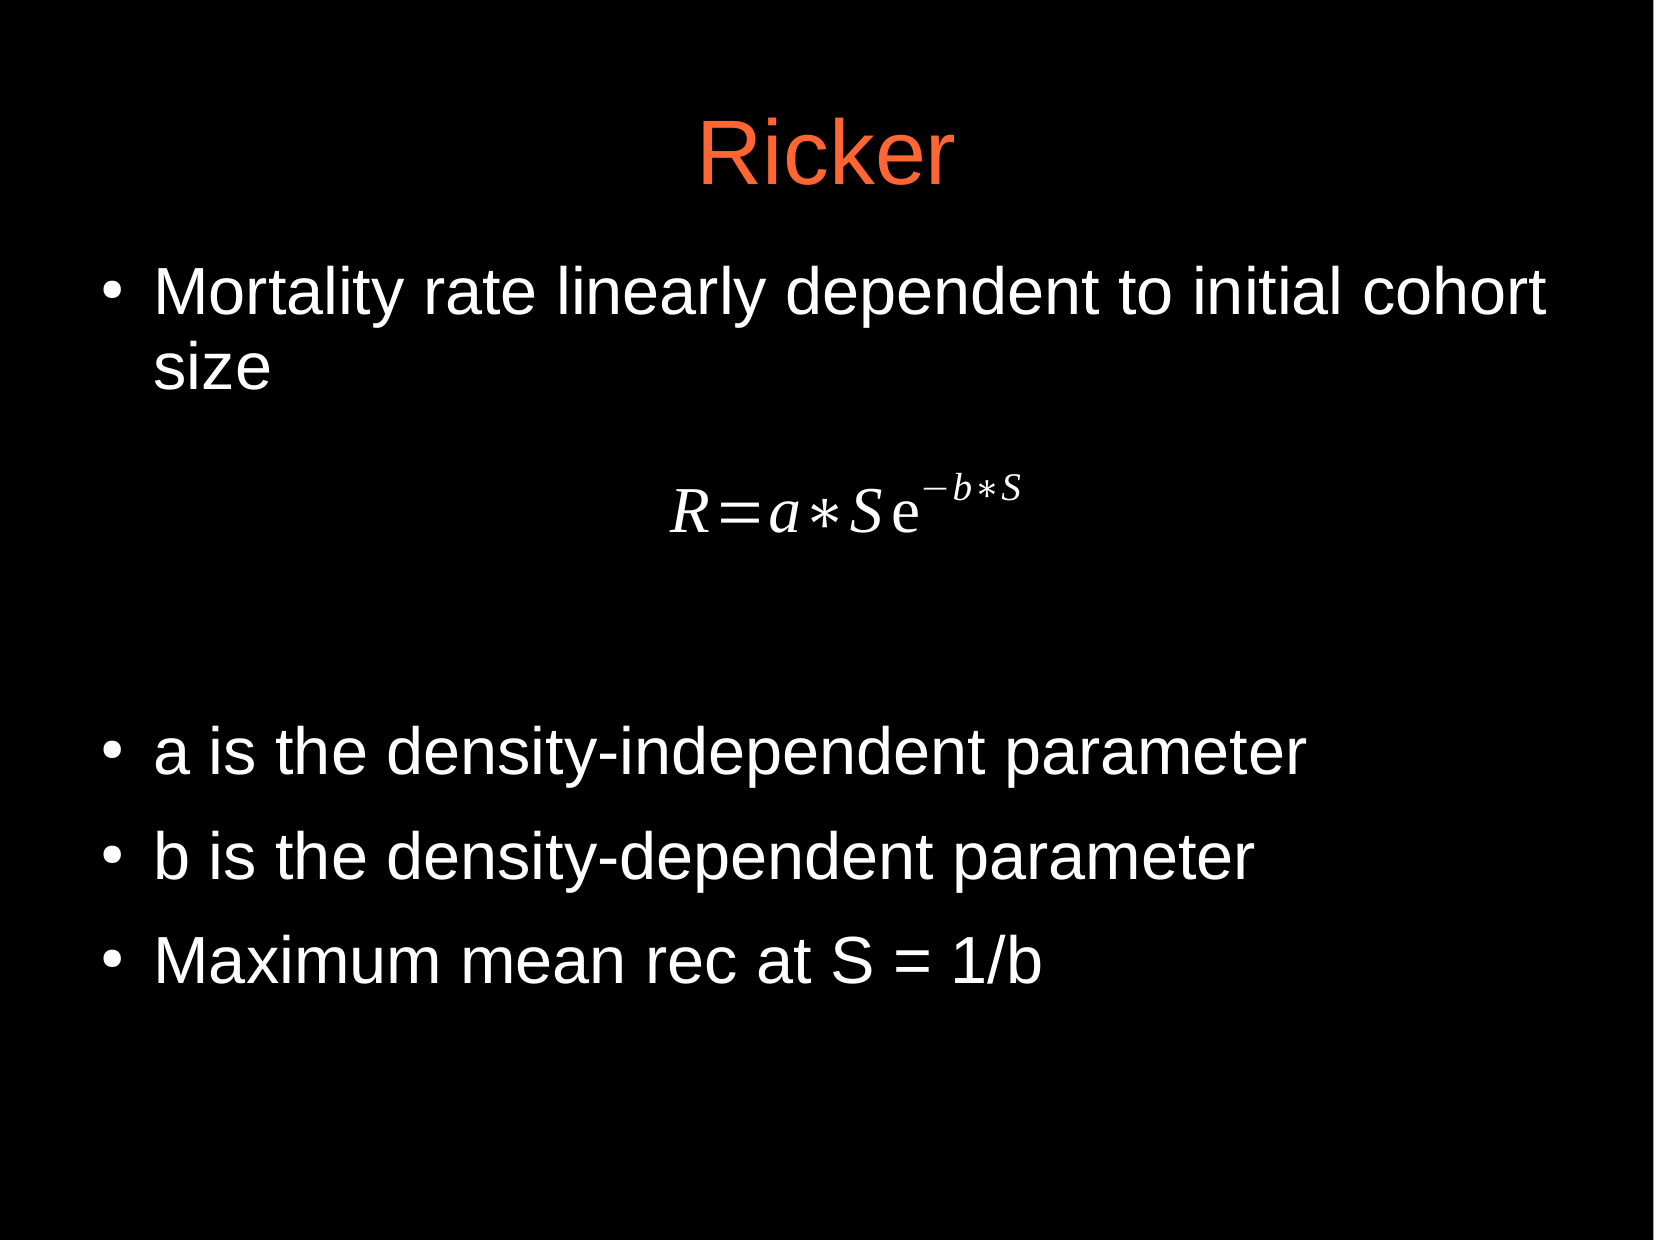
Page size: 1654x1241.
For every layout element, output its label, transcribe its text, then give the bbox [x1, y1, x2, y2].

list a is the density-independent parameter b is the density-dependent parameter Maximum mean rec at S = 1/b [82, 714, 1571, 1241]
list Mortality rate linearly dependent to initial cohort size [82, 253, 1571, 680]
title Ricker [82, 49, 1571, 253]
